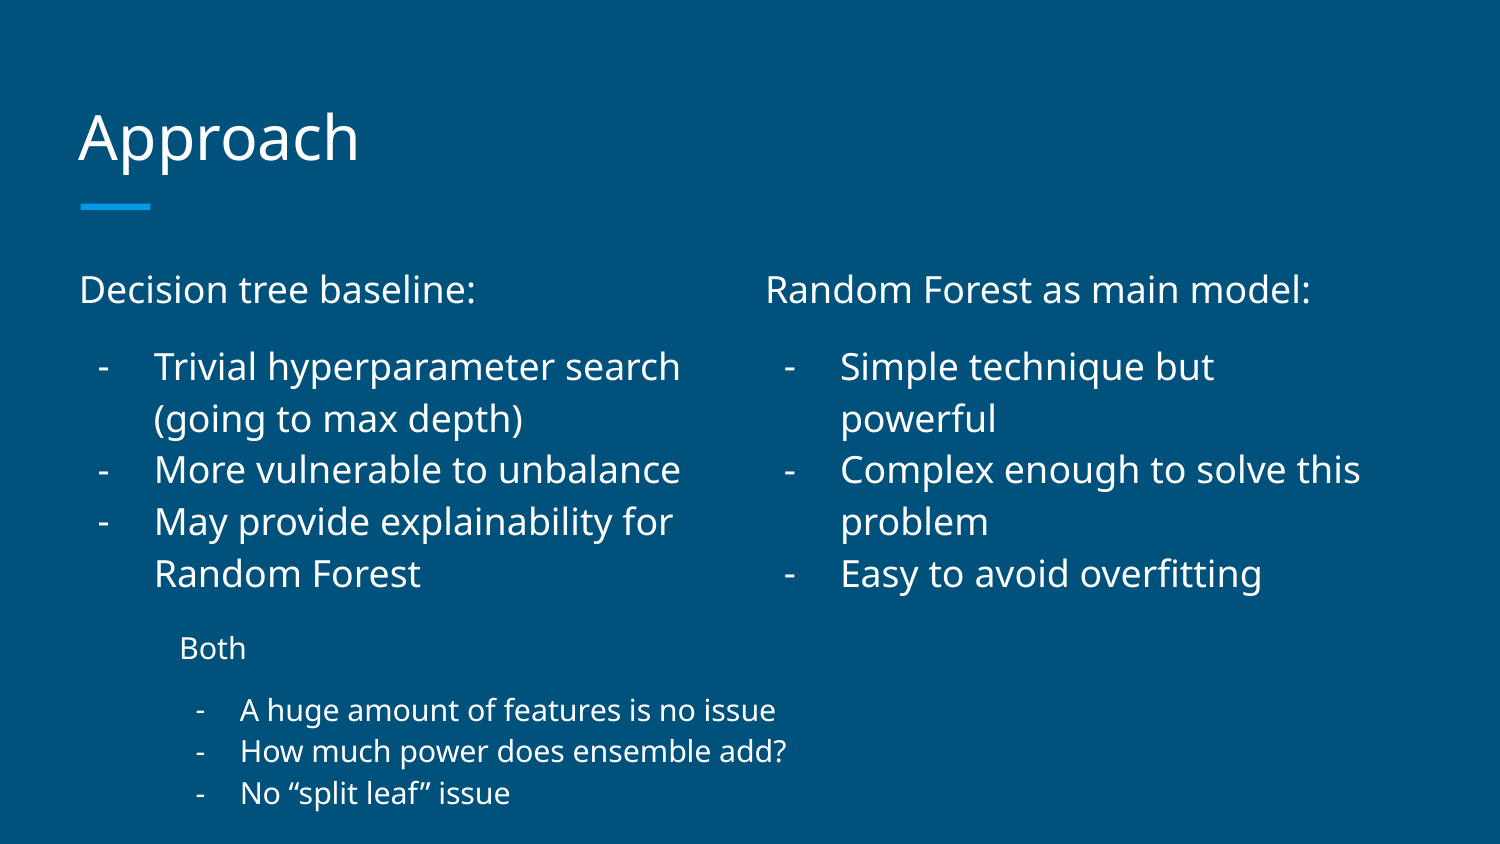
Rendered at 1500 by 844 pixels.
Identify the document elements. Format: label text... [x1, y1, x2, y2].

list Decision tree baseline: Trivial hyperparameter search (going to max depth) More vulnerable to unbalance May provide explainability for Random Forest [63, 244, 708, 622]
list Random Forest as main model: Simple technique but powerful Complex enough to solve this problem Easy to avoid overfitting [750, 244, 1394, 608]
title Approach [63, 75, 1437, 188]
list Both A huge amount of features is no issue How much power does ensemble add? No “split leaf” issue [164, 608, 1423, 828]
